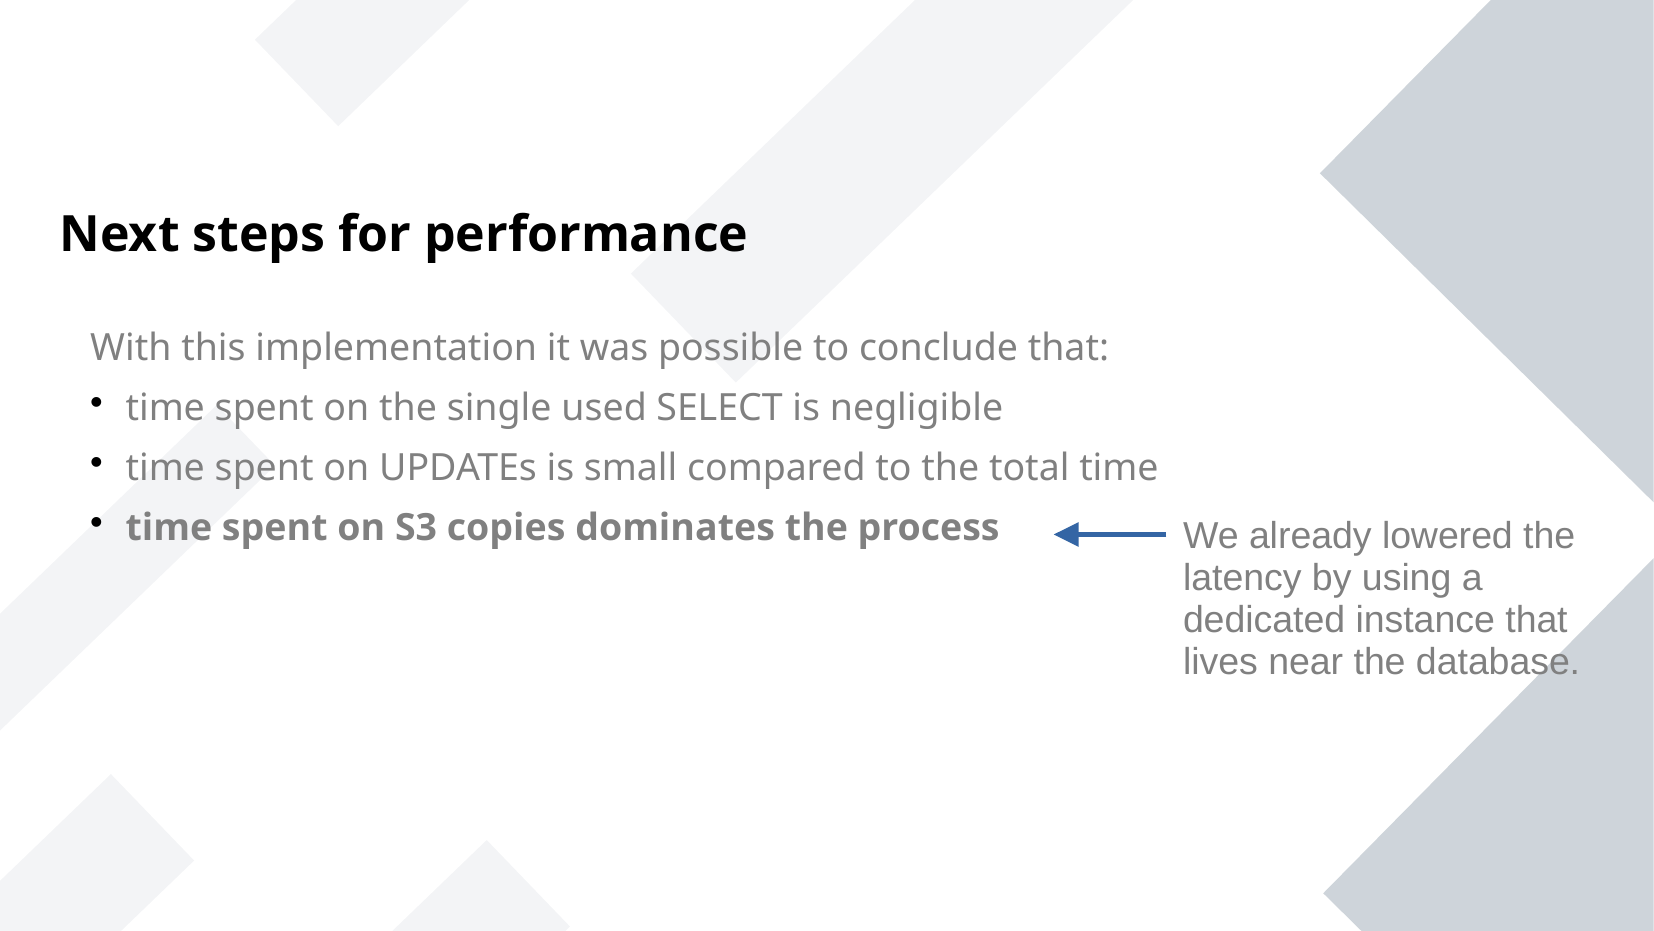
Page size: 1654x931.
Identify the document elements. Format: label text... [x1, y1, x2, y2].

text_box We already lowered the latency by using a dedicated instance that lives near the database. [1168, 506, 1619, 760]
text_box Next steps for performance [44, 193, 1013, 301]
text_box With this implementation it was possible to conclude that: time spent on the single used SELECT is negligible time spent on UPDATEs is small compared to the total time time spent on S3 copies dominates the process [75, 315, 1426, 644]
